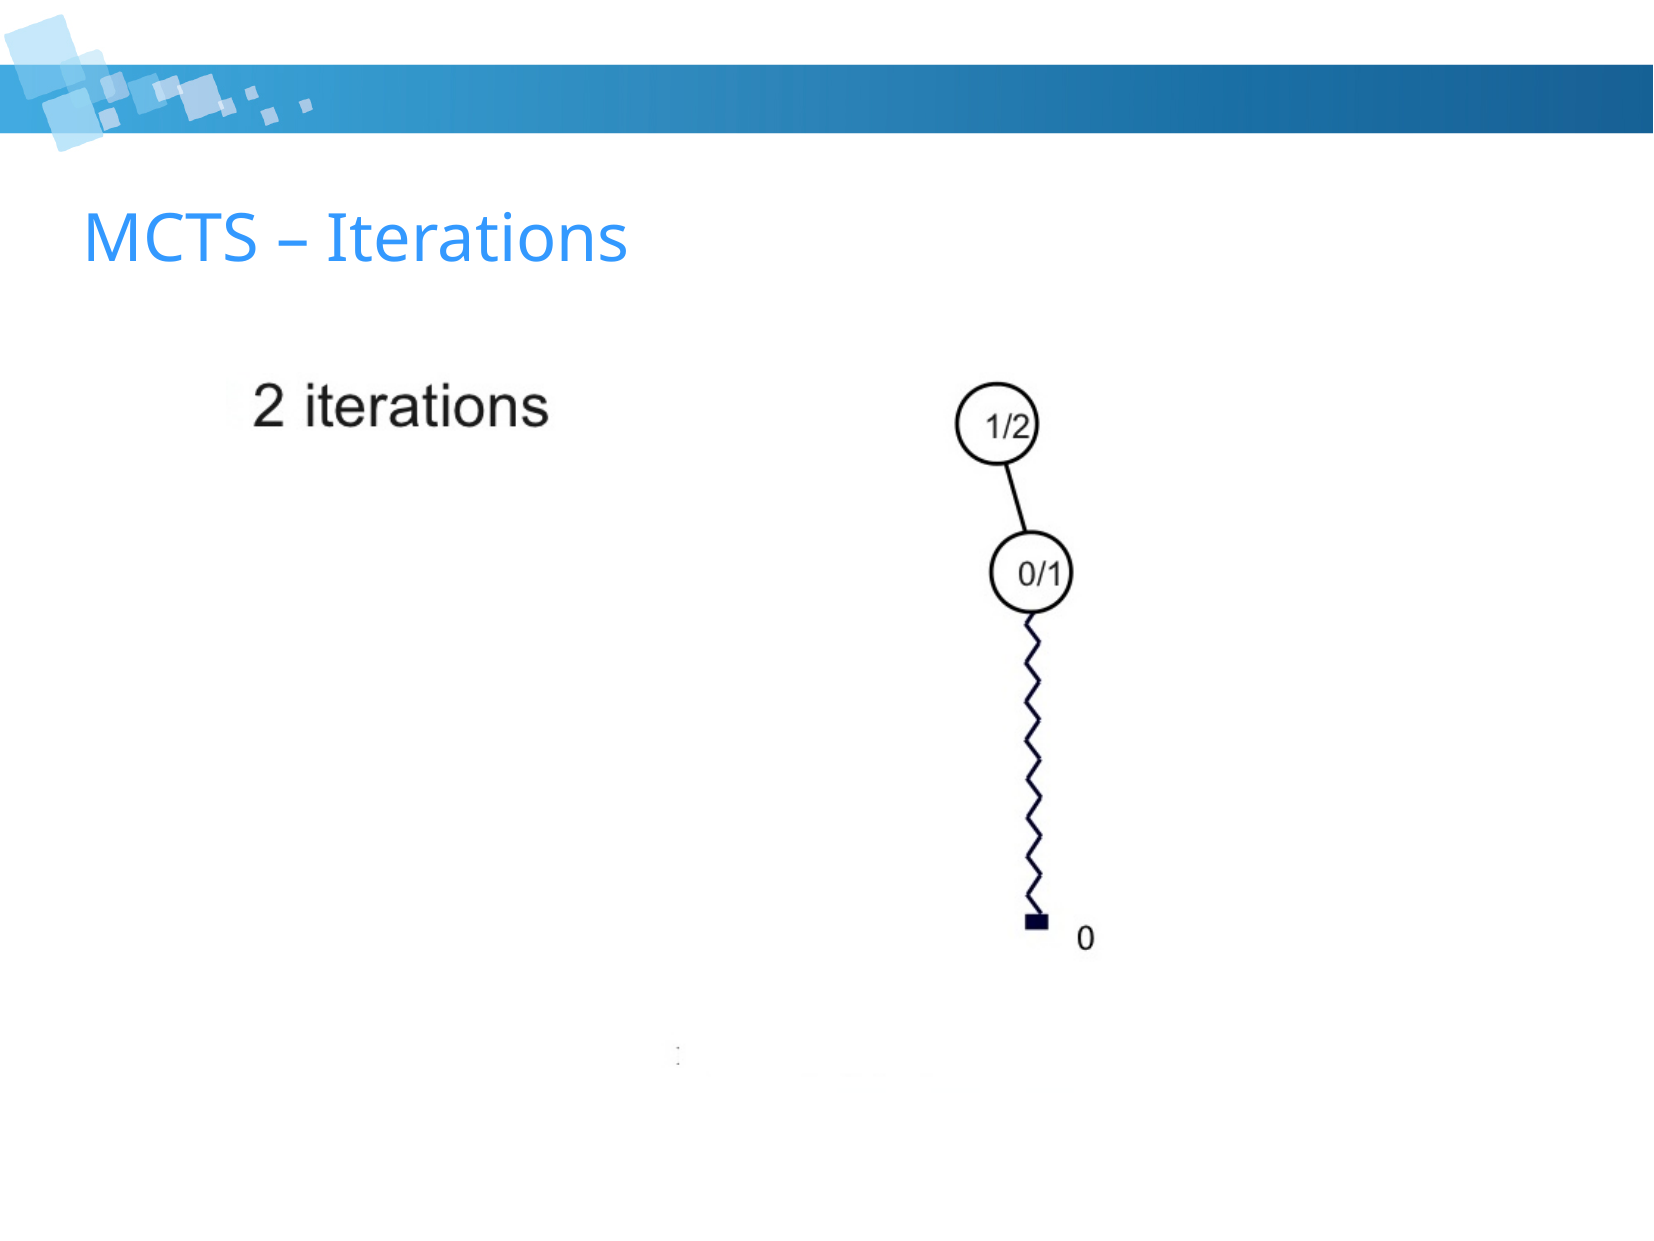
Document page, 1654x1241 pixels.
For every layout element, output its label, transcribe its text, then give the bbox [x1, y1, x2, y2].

title MCTS – Iterations [82, 132, 1571, 340]
picture [0, 0, 1653, 1238]
